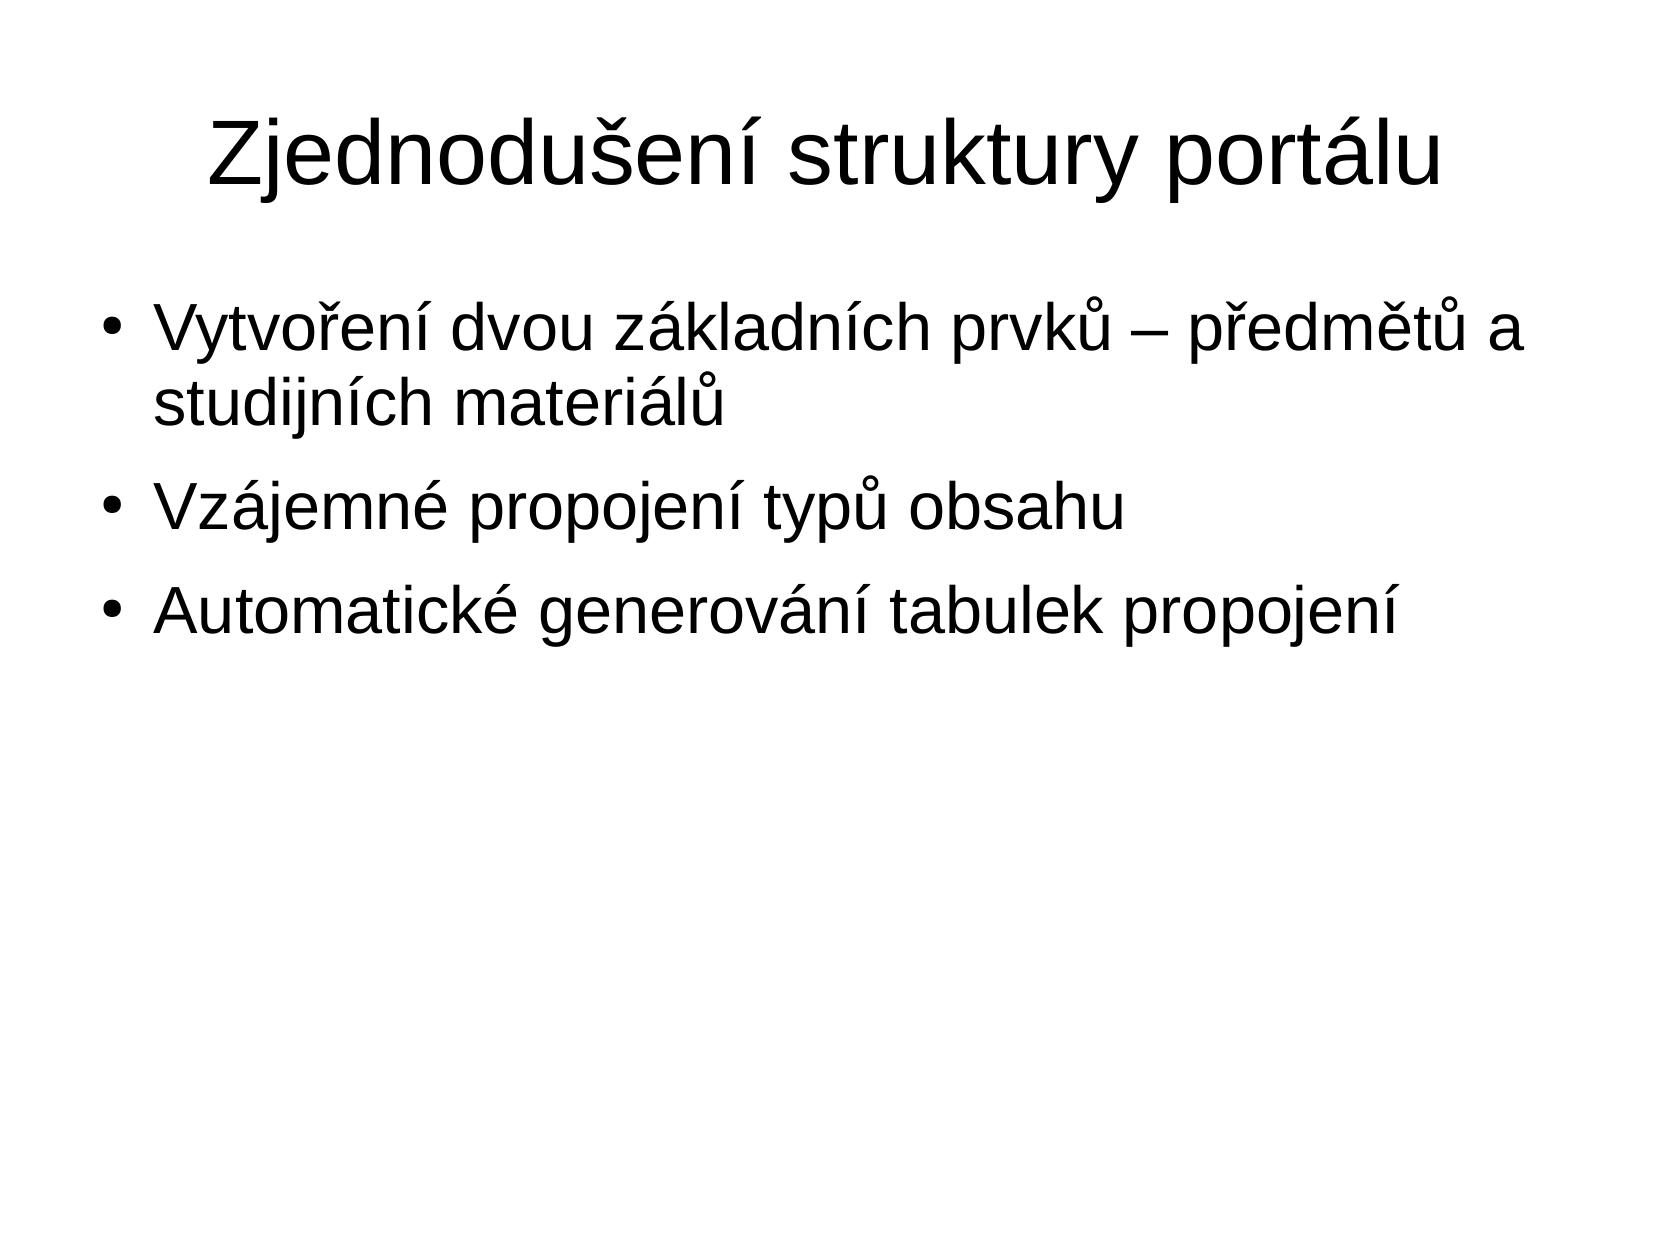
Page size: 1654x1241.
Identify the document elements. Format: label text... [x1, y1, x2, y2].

list Vytvoření dvou základních prvků – předmětů a studijních materiálů Vzájemné propojení typů obsahu Automatické generování tabulek propojení [82, 290, 1571, 1010]
title Zjednodušení struktury portálu [82, 49, 1571, 257]
